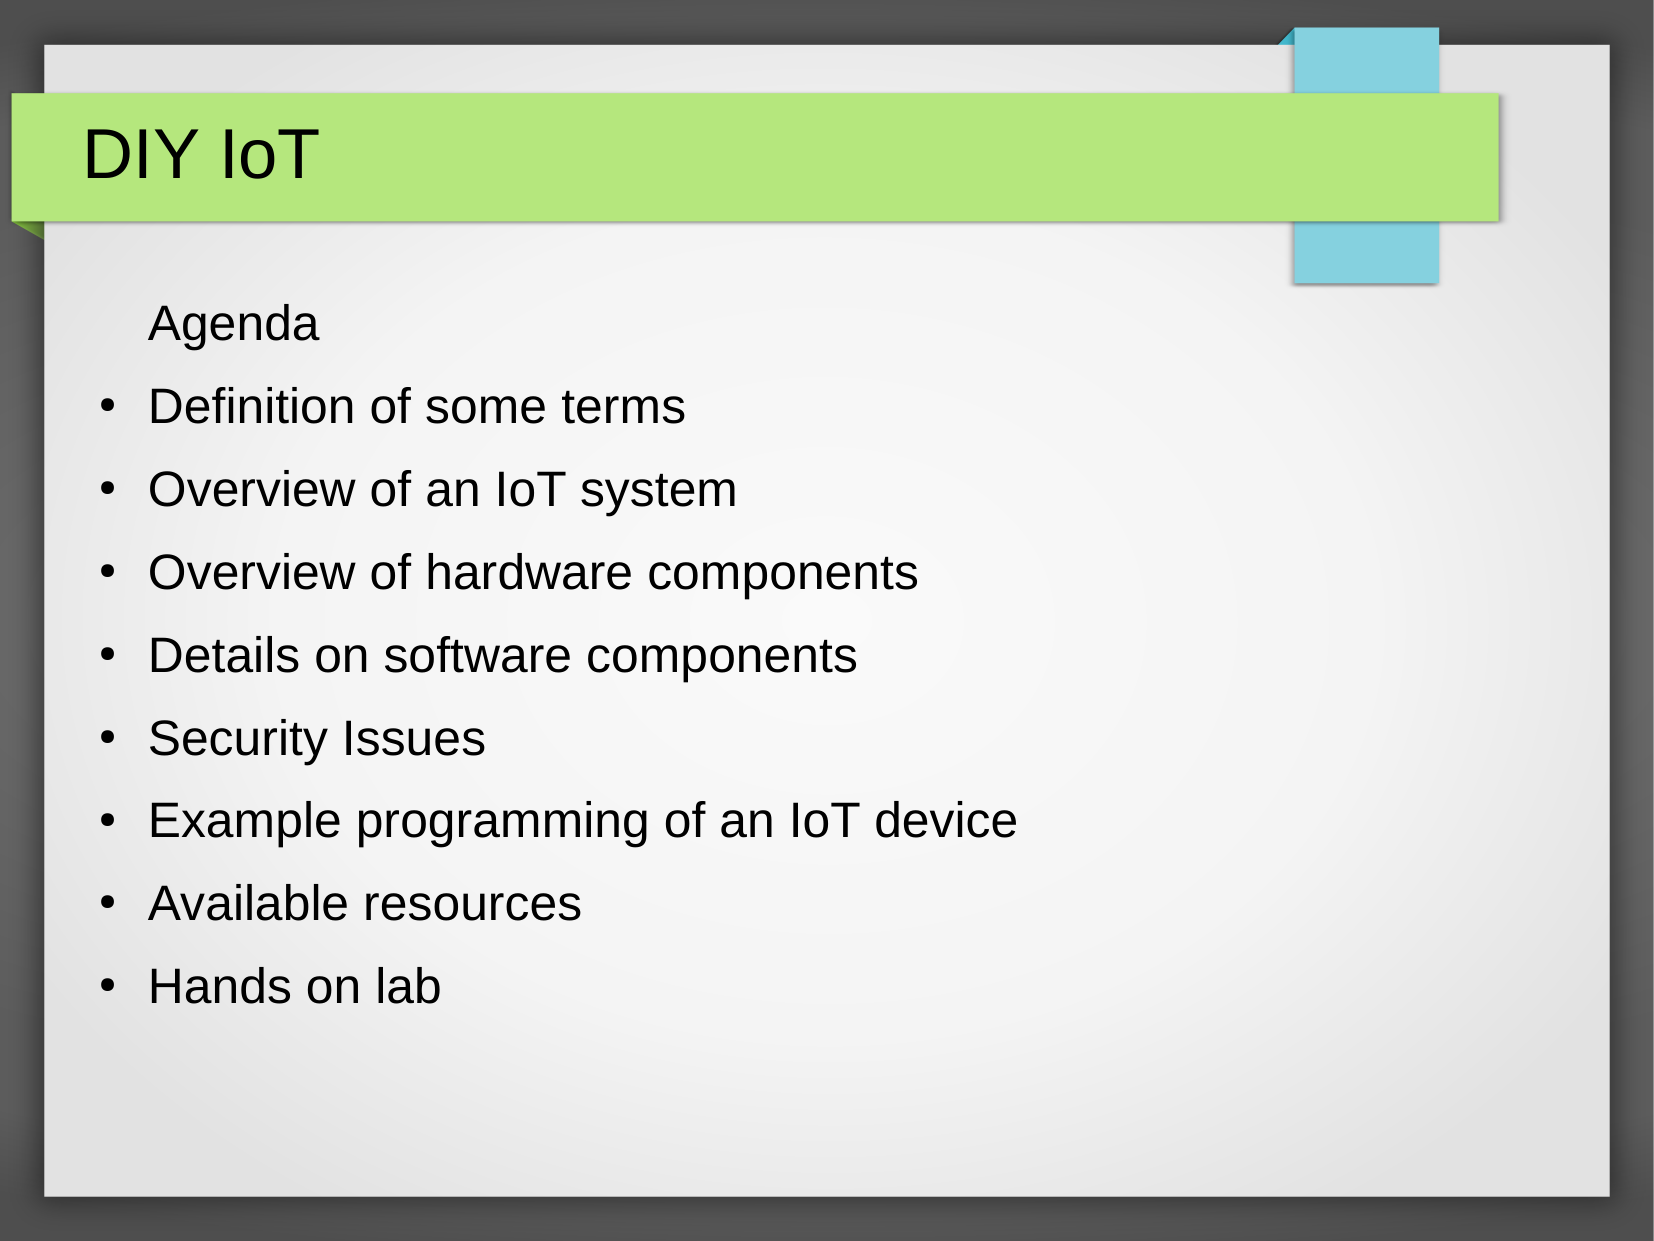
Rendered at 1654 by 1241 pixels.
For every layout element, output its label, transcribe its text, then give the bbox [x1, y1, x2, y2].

list Agenda Definition of some terms Overview of an IoT system Overview of hardware components Details on software components Security Issues Example programming of an IoT device Available resources Hands on lab [82, 295, 1571, 1015]
title DIY IoT [82, 94, 1264, 213]
picture [0, 0, 1654, 1241]
